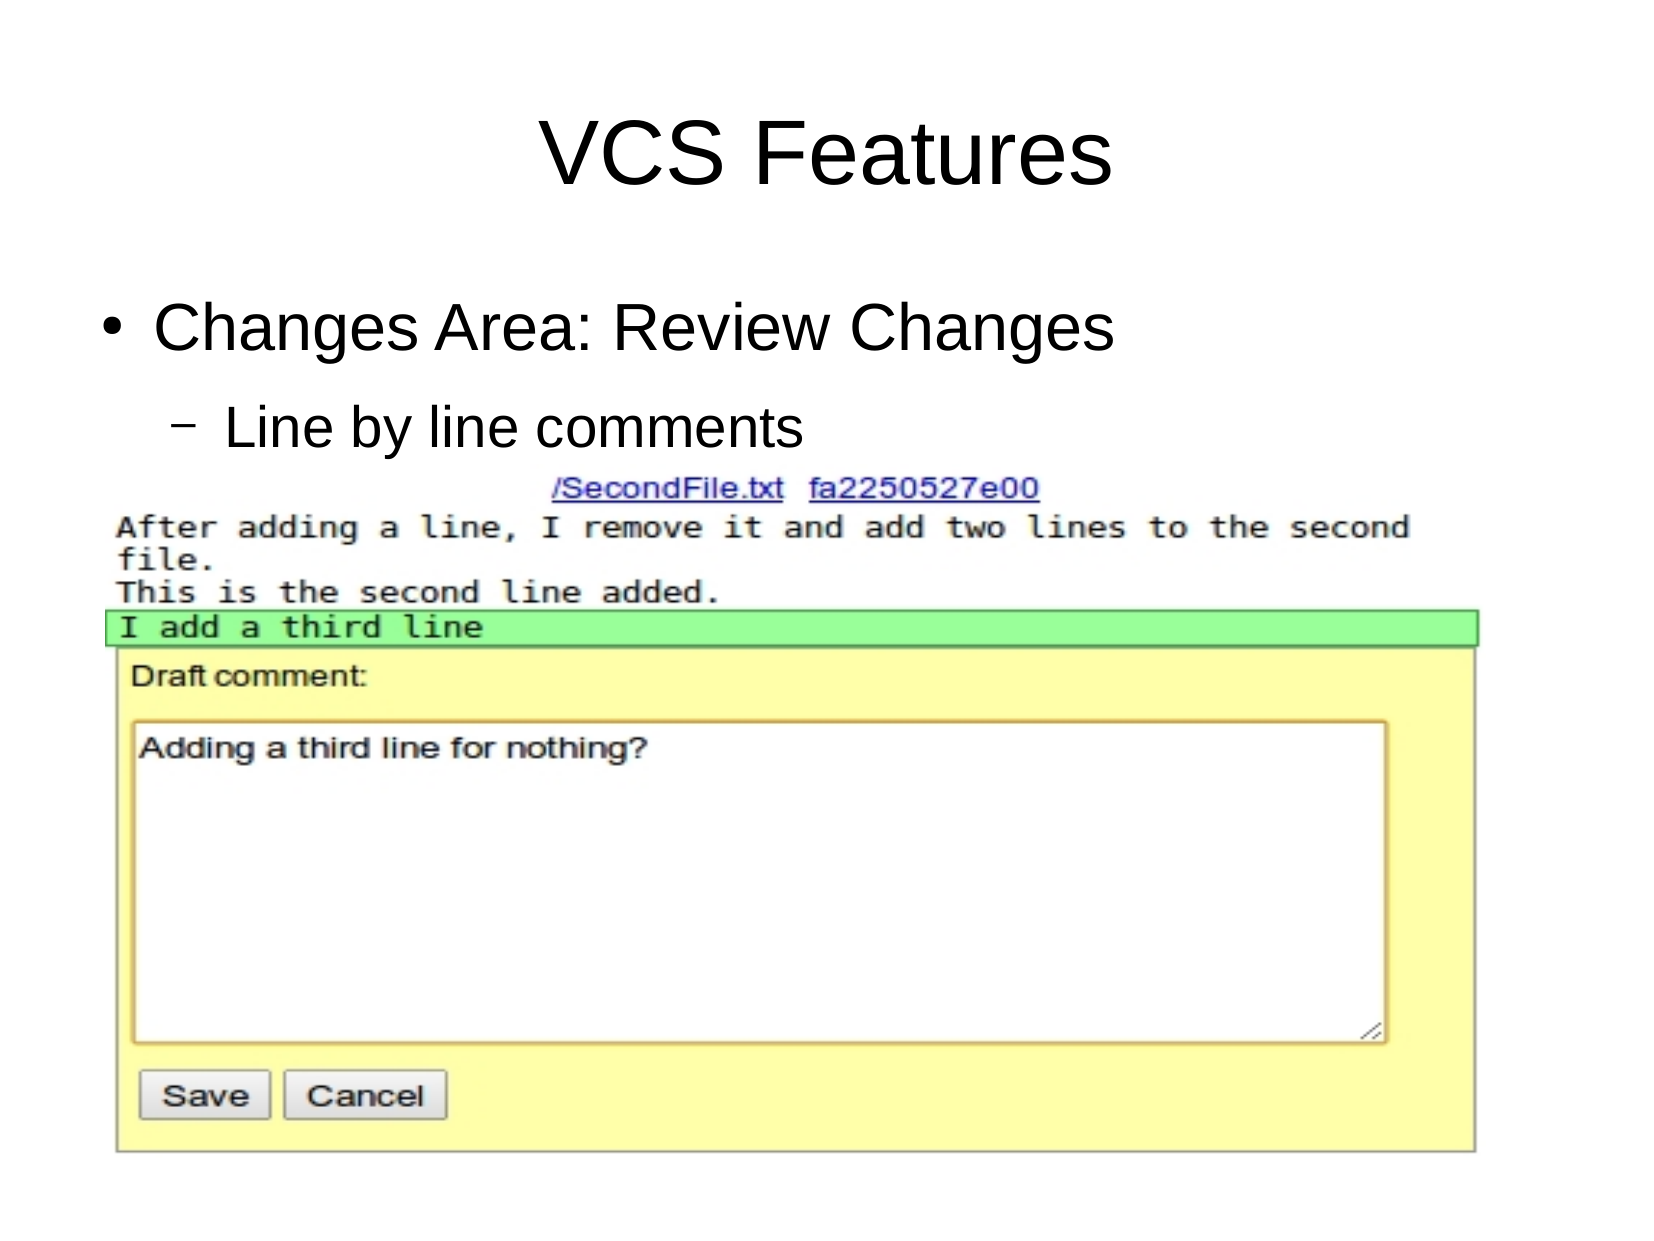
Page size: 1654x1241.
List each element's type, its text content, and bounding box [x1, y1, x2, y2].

title VCS Features [82, 49, 1571, 257]
list Changes Area: Review Changes Line by line comments [82, 290, 1531, 1126]
picture [105, 464, 1486, 1158]
